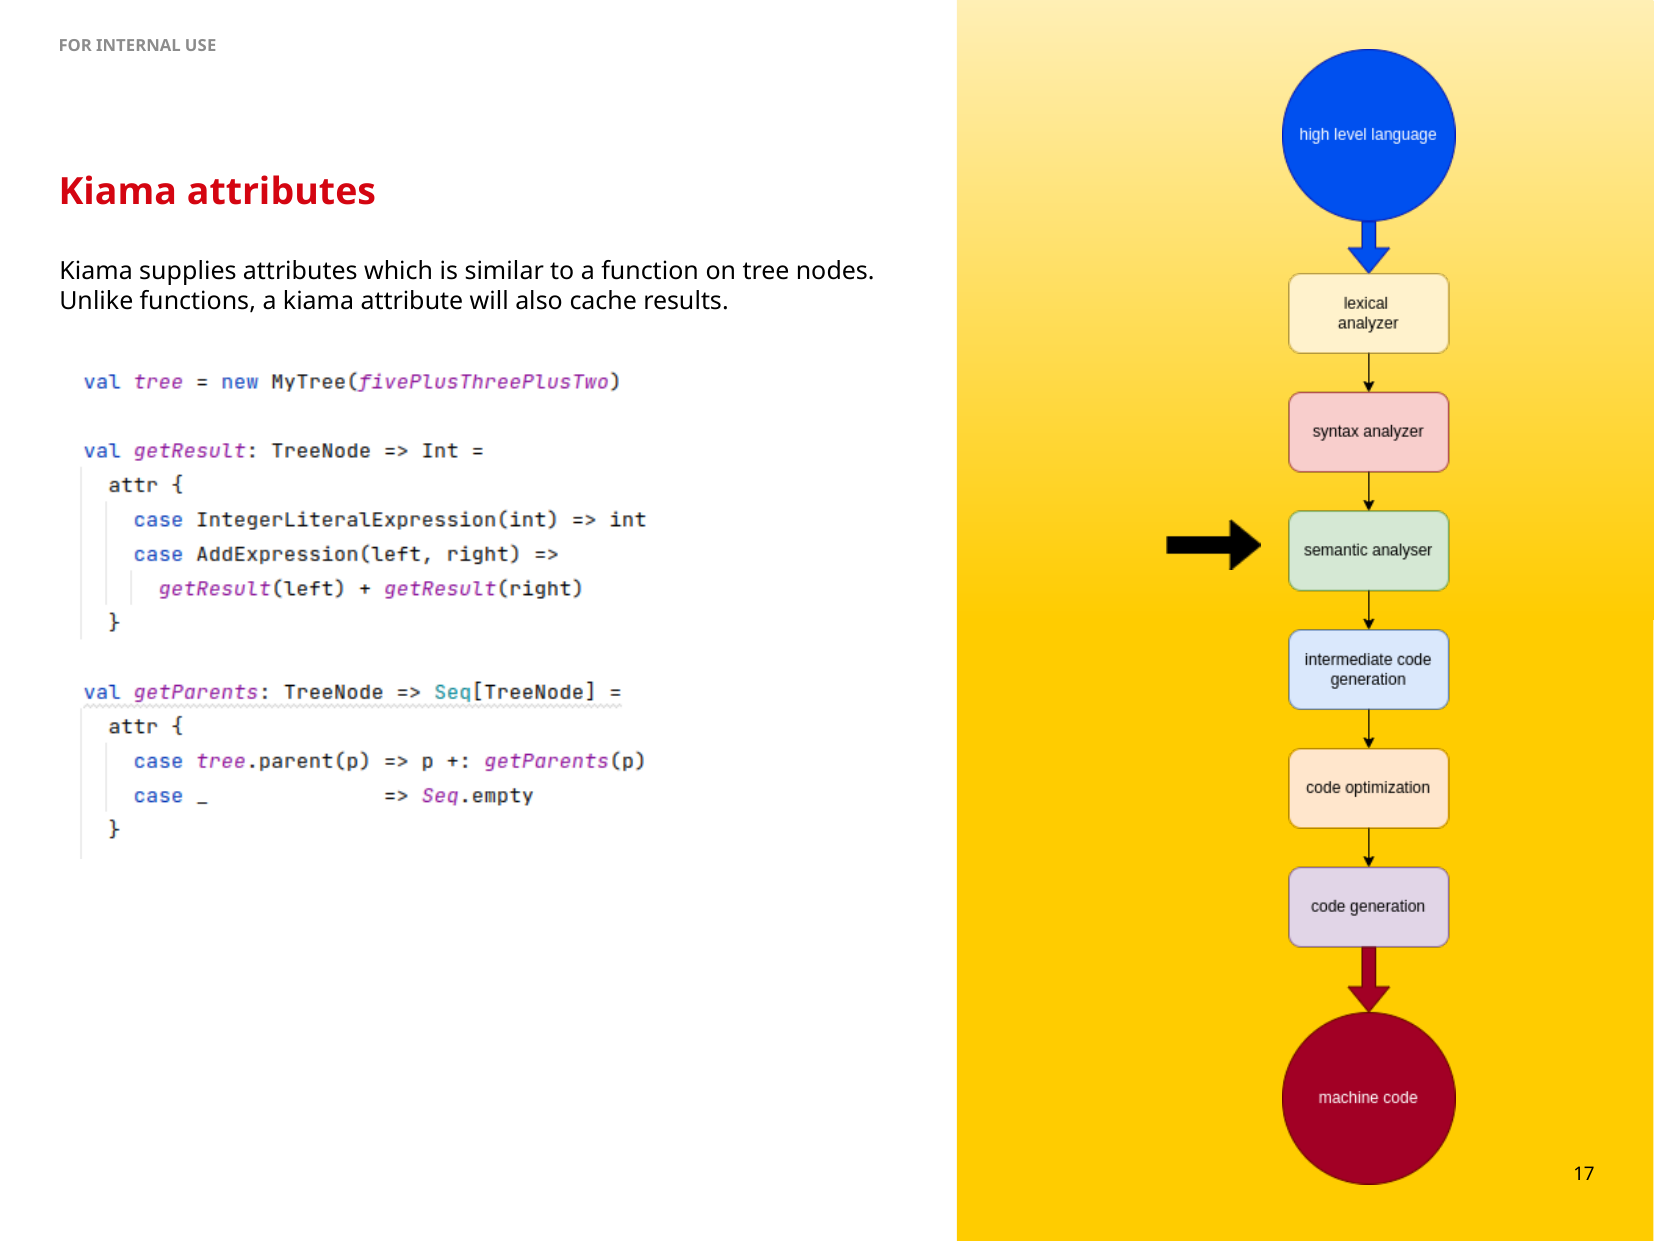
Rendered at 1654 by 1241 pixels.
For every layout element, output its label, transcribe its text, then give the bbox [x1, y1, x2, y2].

list Kiama supplies attributes which is similar to a function on tree nodes. Unlike functions, a kiama attribute will also cache results. [59, 255, 976, 1107]
picture [1166, 519, 1261, 571]
title Kiama attributes [58, 92, 899, 212]
picture [1282, 49, 1456, 1186]
text_box [956, 0, 1654, 1241]
slide_number 23 [1526, 1158, 1595, 1192]
picture [68, 359, 691, 859]
